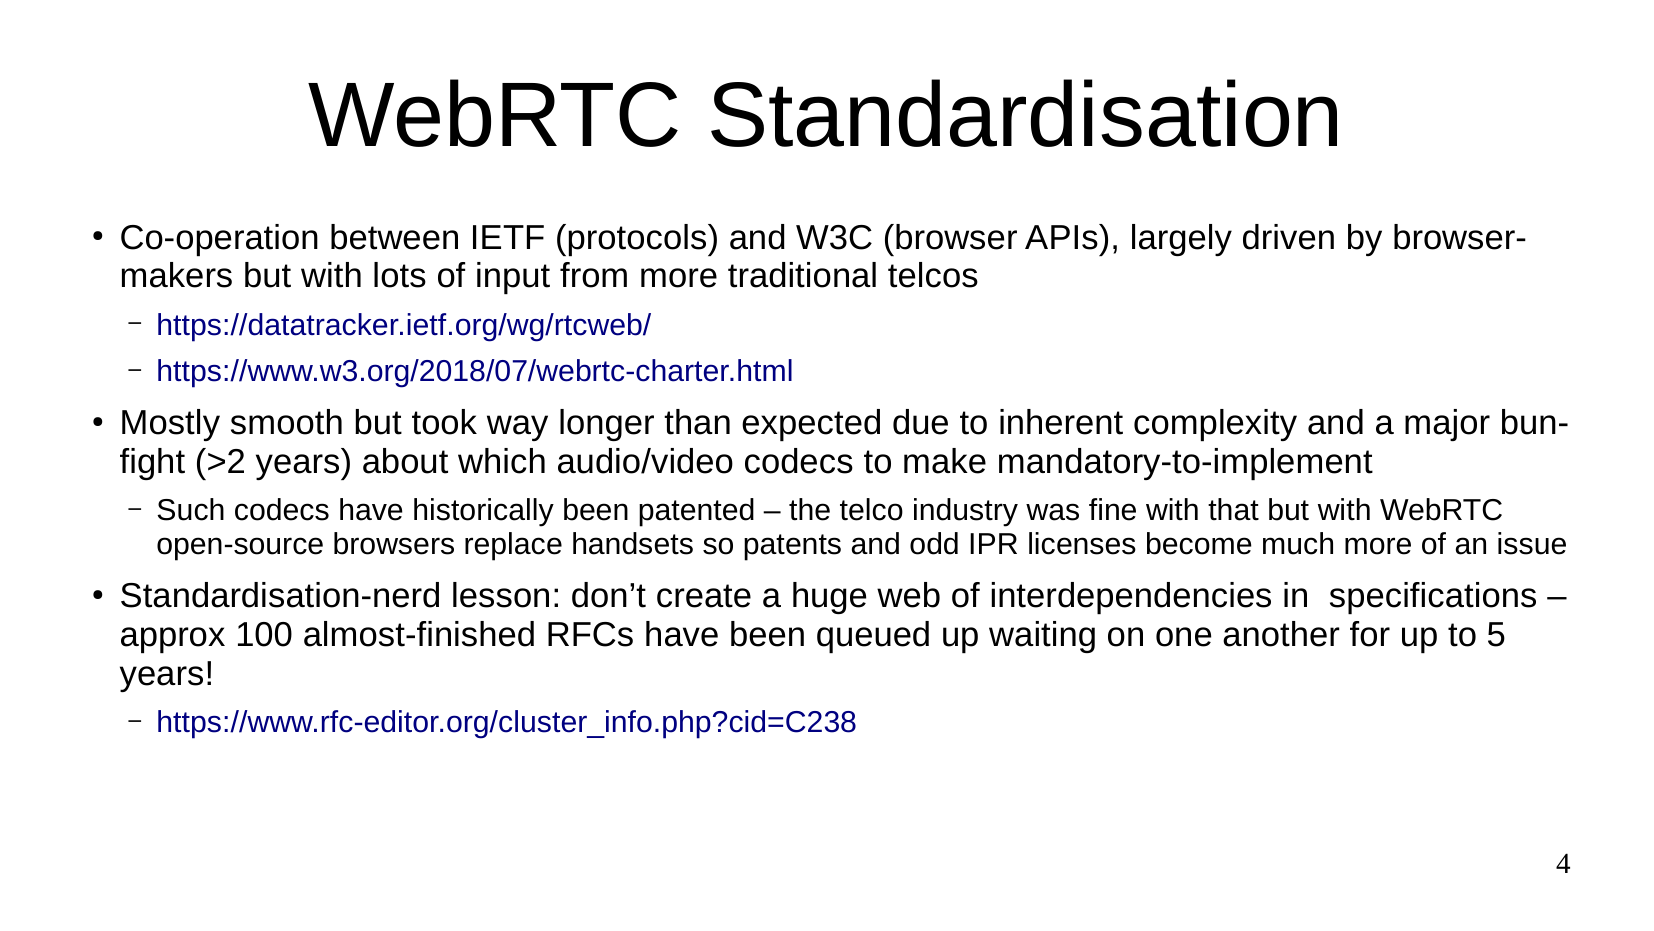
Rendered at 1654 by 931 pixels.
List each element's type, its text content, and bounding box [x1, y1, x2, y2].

list Co-operation between IETF (protocols) and W3C (browser APIs), largely driven by browser-makers but with lots of input from more traditional telcos https://datatracker.ietf.org/wg/rtcweb/ https://www.w3.org/2018/07/webrtc-charter.html Mostly smooth but took way longer than expected due to inherent complexity and a major bun-fight (>2 years) about which audio/video codecs to make mandatory-to-implement Such codecs have historically been patented – the telco industry was fine with that but with WebRTC open-source browsers replace handsets so patents and odd IPR licenses become much more of an issue Standardisation-nerd lesson: don’t create a huge web of interdependencies in specifications – approx 100 almost-finished RFCs have been queued up waiting on one another for up to 5 years! https://www.rfc-editor.org/cluster_info.php?cid=C238 [82, 217, 1571, 758]
title WebRTC Standardisation [82, 37, 1571, 193]
